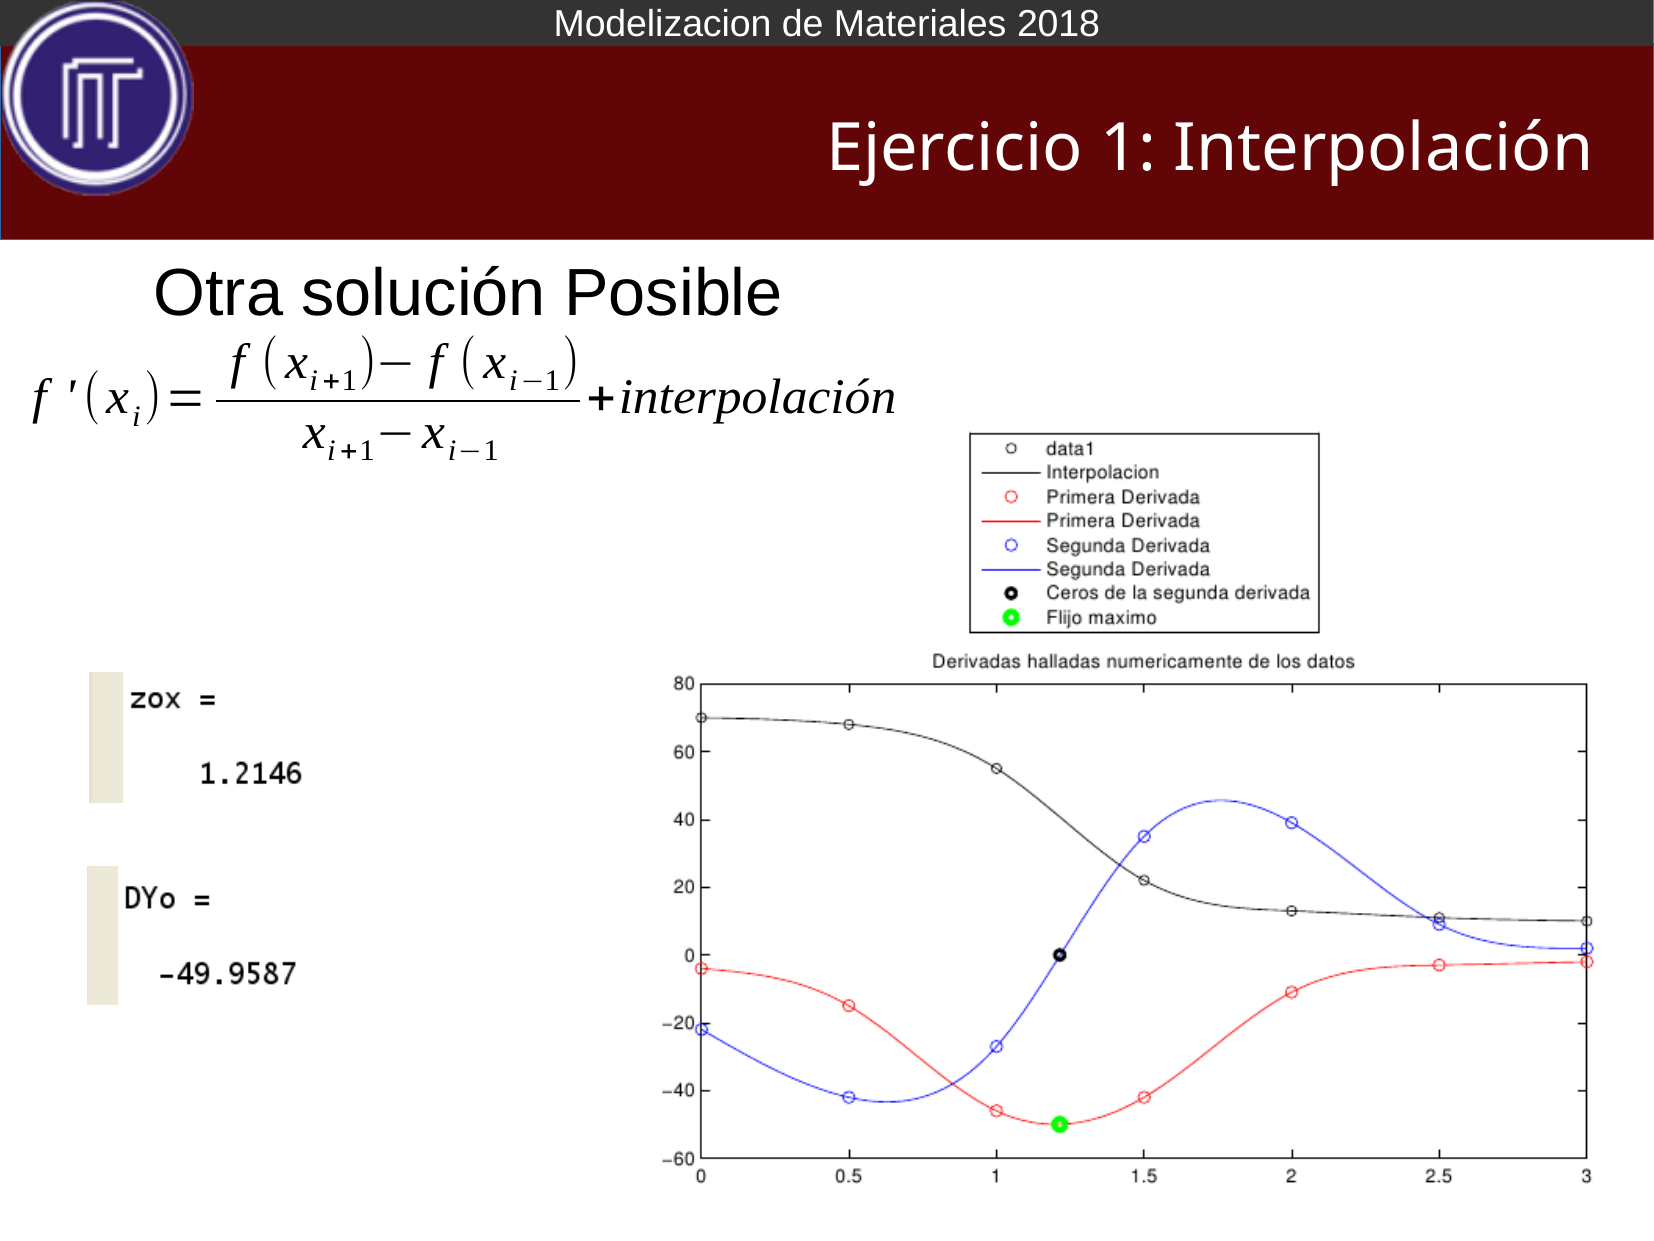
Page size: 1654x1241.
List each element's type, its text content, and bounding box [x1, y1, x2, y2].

picture [89, 672, 325, 803]
list Otra solución Posible [82, 254, 1571, 357]
picture [87, 866, 327, 1005]
picture [0, 0, 194, 196]
chart [14, 333, 905, 467]
title Ejercicio 1: Interpolación [41, 70, 1654, 218]
picture [630, 413, 1622, 1228]
